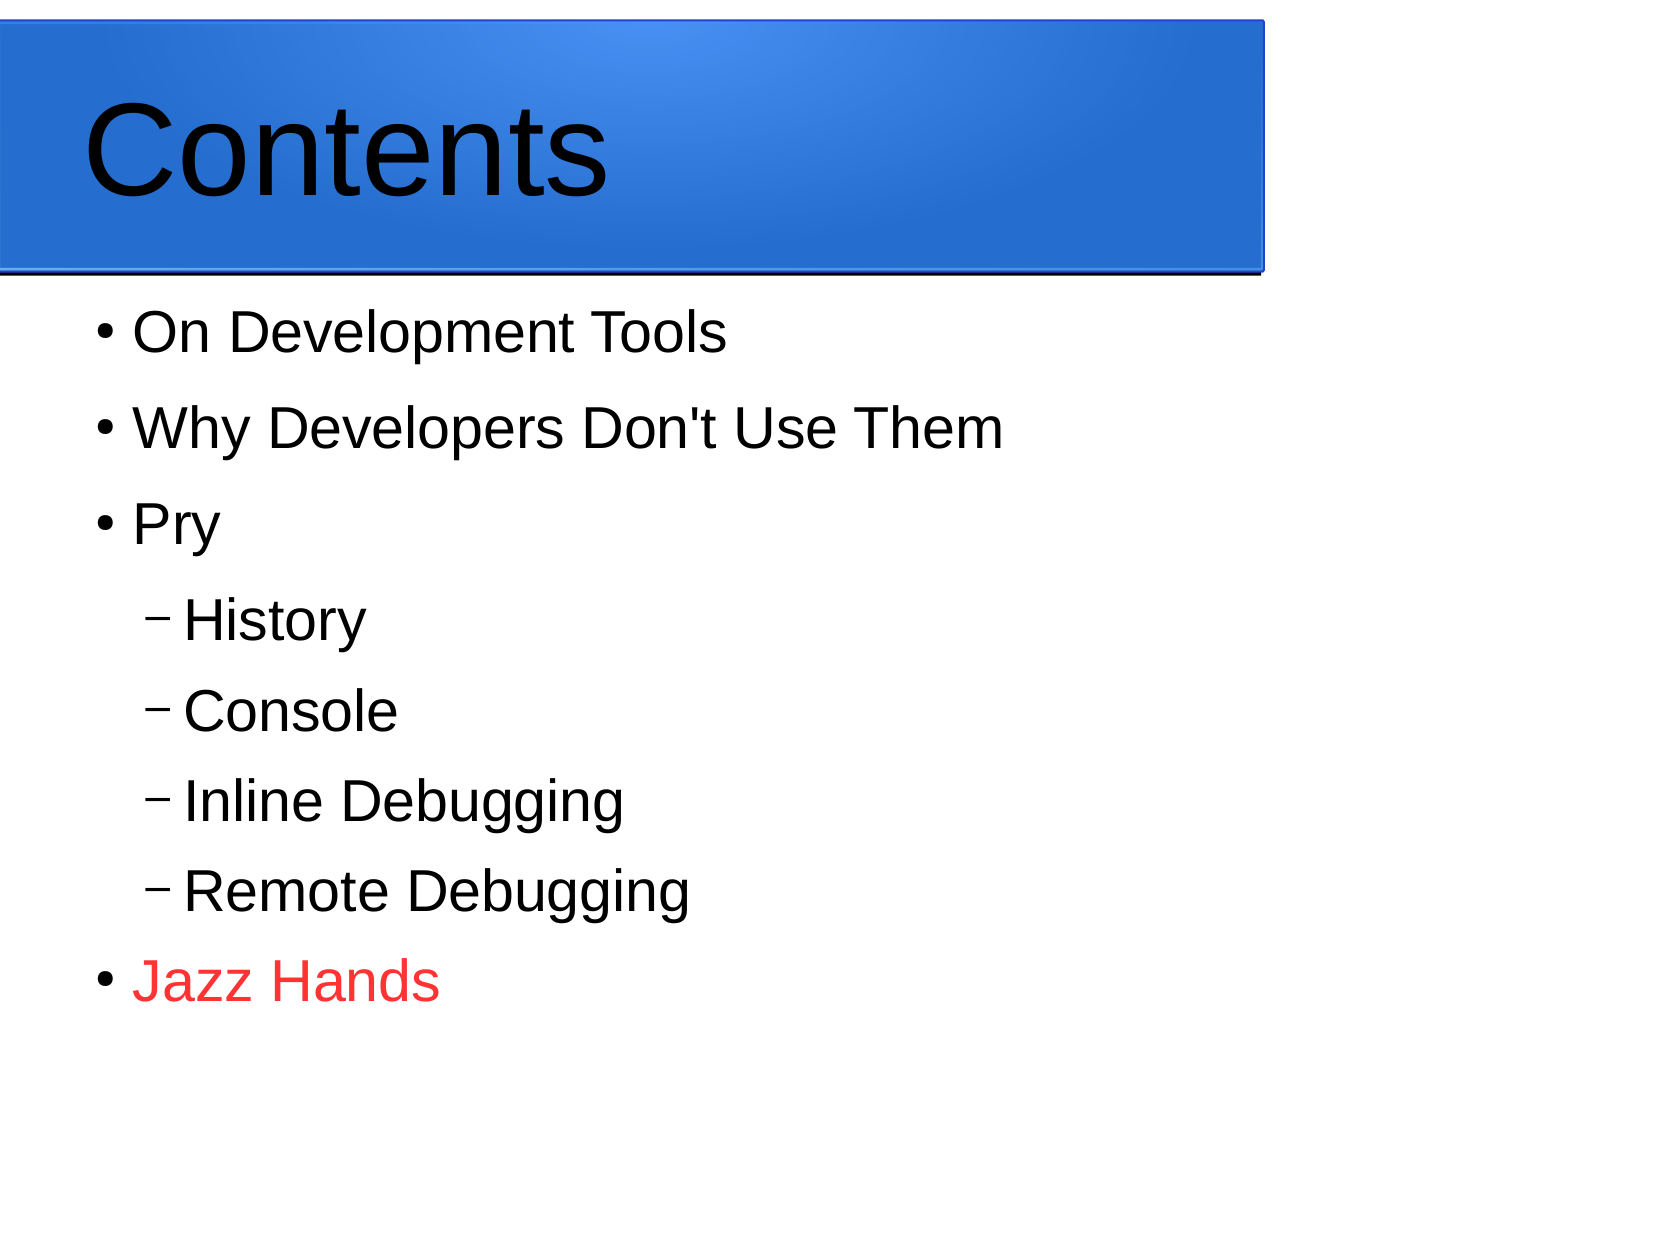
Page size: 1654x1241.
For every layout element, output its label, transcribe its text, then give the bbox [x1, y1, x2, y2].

title Contents [82, 47, 1235, 252]
list On Development Tools Why Developers Don't Use Them Pry History Console Inline Debugging Remote Debugging Jazz Hands [82, 299, 1571, 1019]
